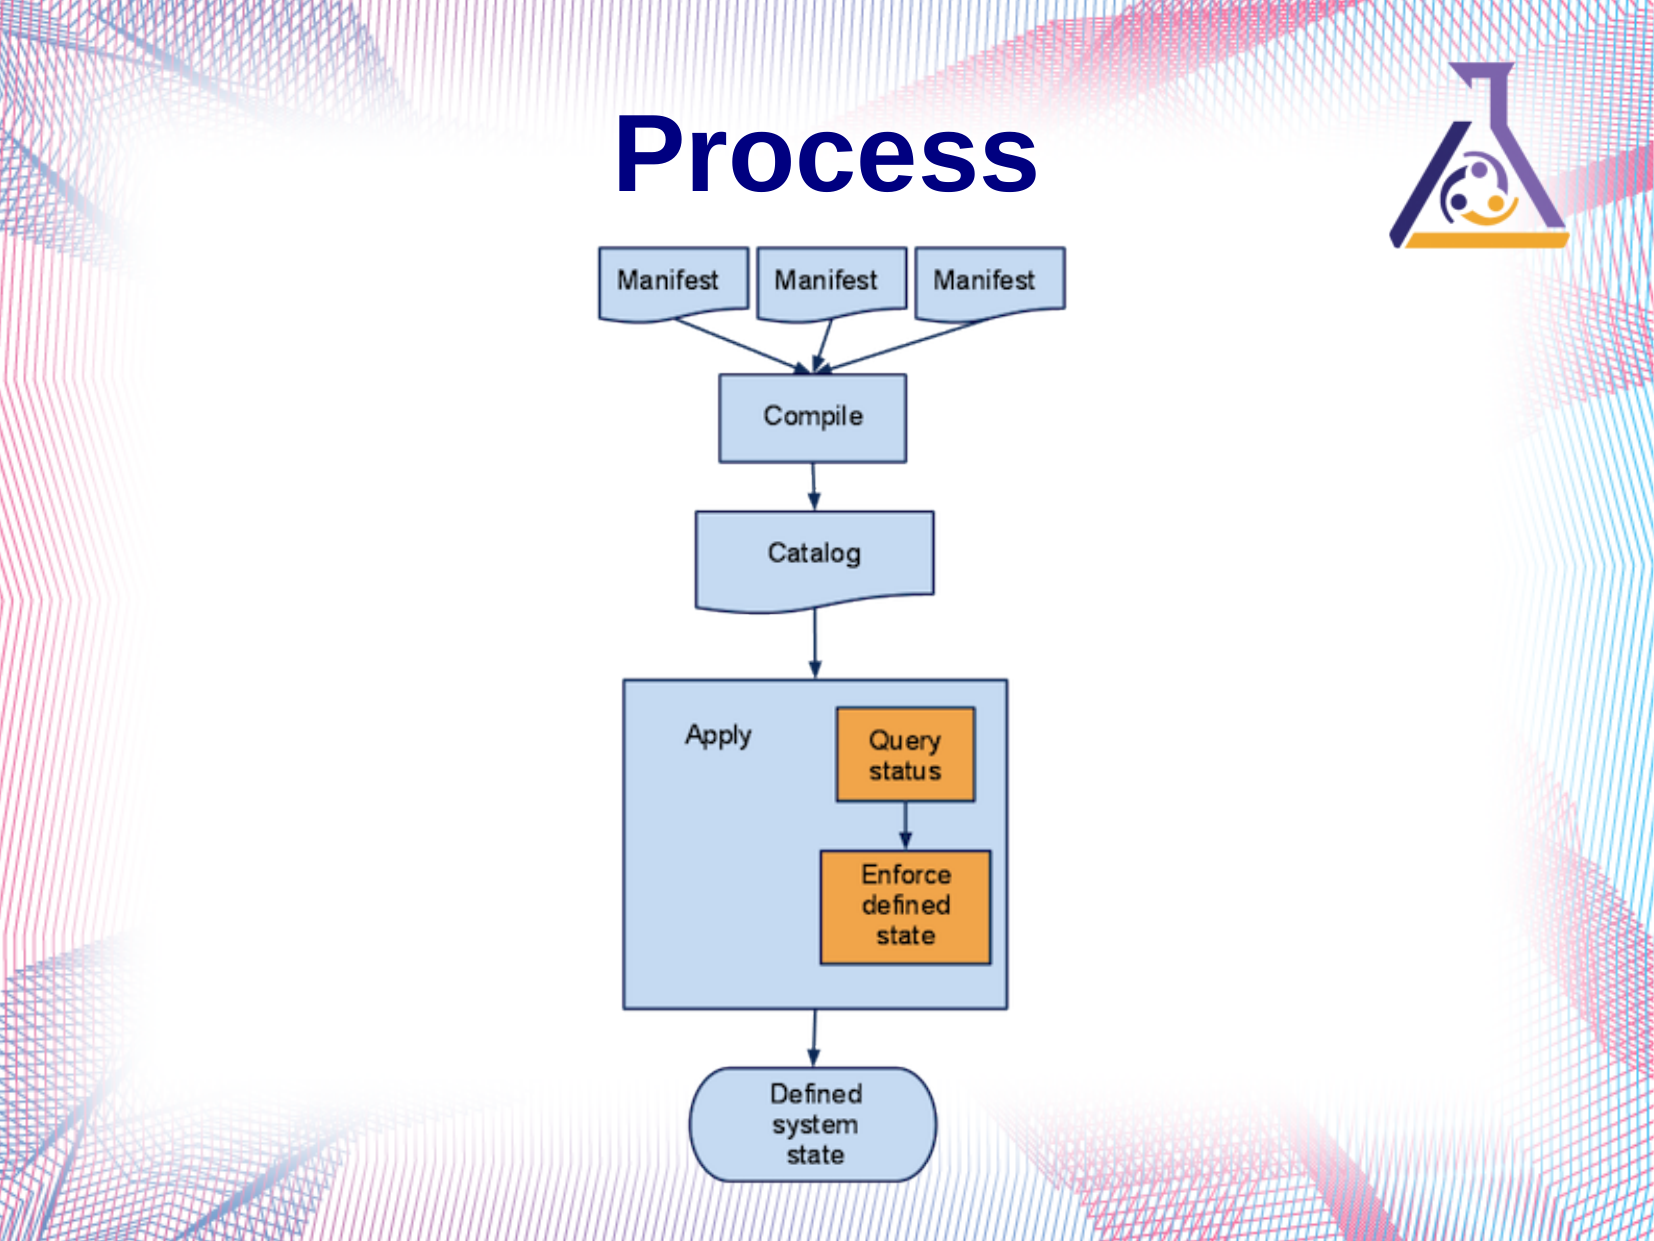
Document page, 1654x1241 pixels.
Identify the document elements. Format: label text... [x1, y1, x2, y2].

picture [0, 0, 1654, 1241]
title Process [82, 49, 1571, 257]
